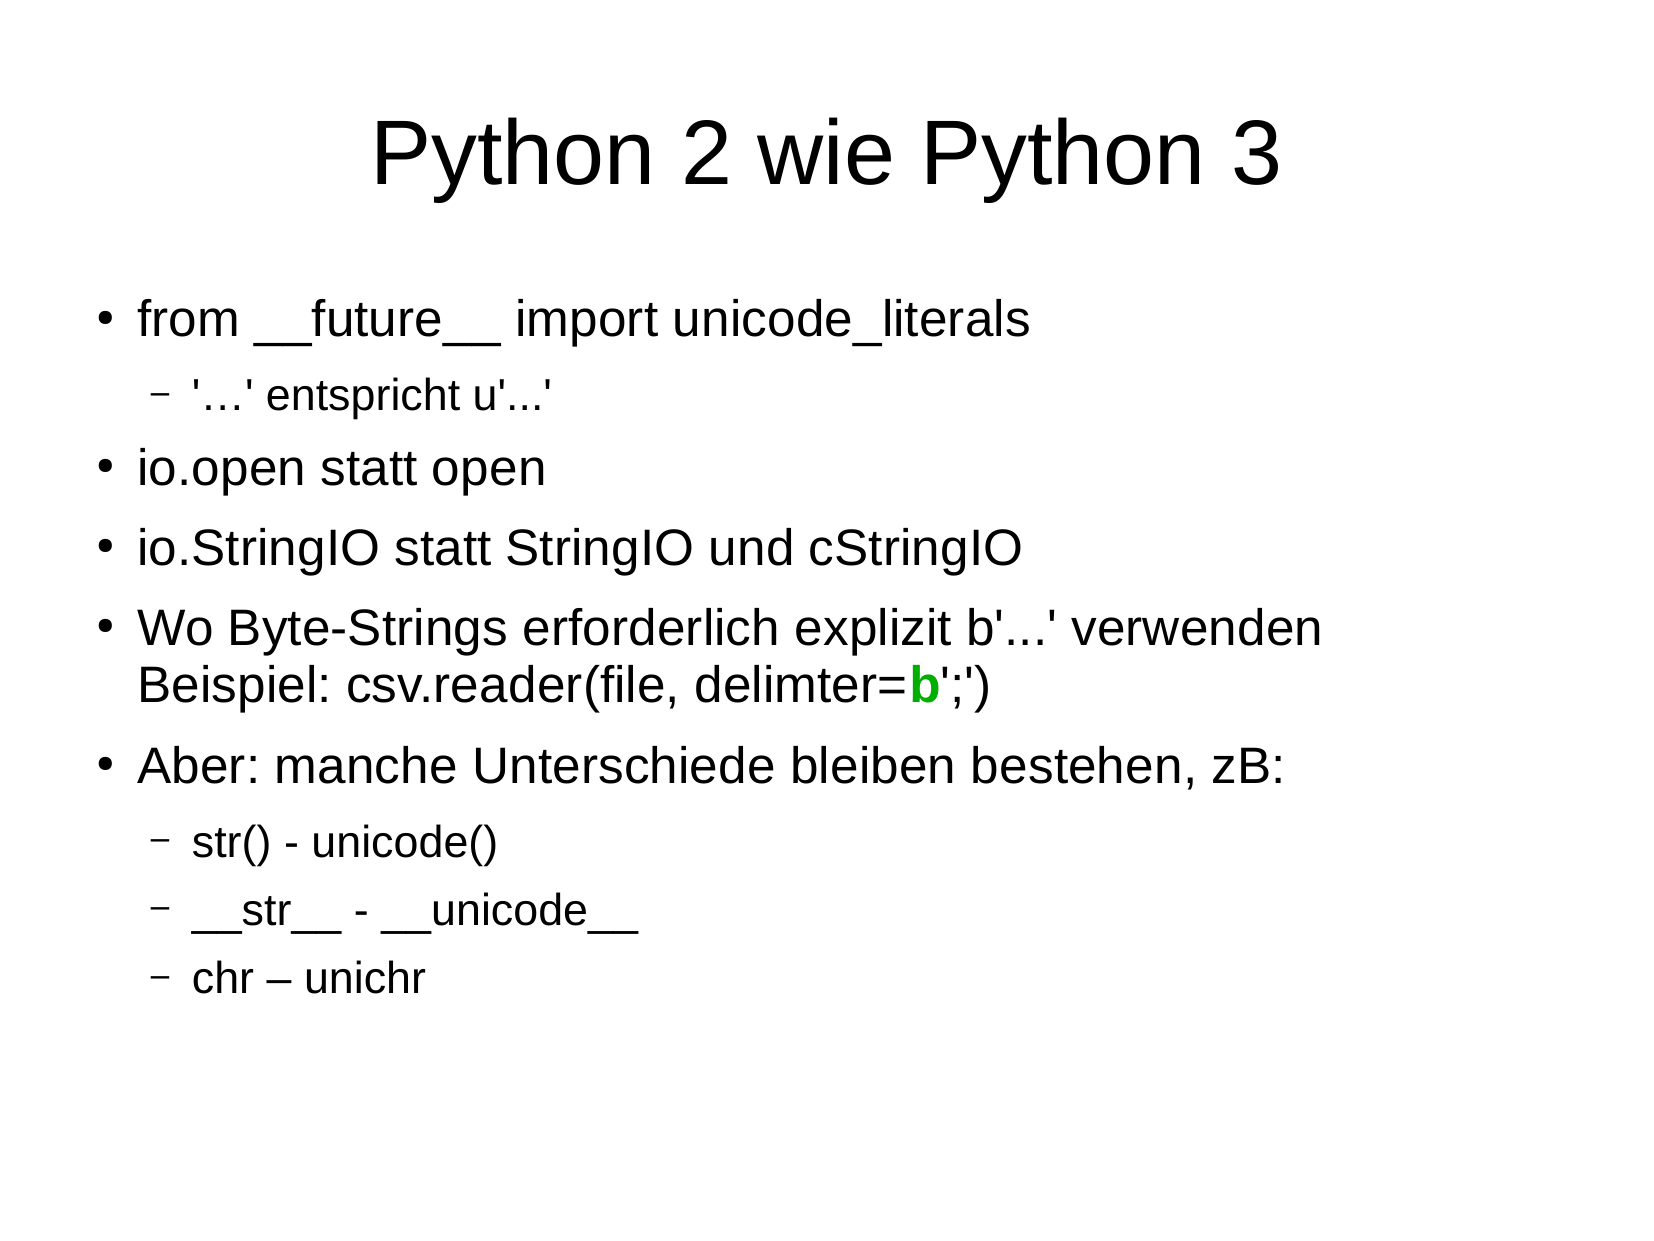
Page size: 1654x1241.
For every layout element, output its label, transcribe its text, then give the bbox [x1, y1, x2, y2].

list from __future__ import unicode_literals '…' entspricht u'...' io.open statt open io.StringIO statt StringIO und cStringIO Wo Byte-Strings erforderlich explizit b'...' verwenden Beispiel: csv.reader(file, delimter=b';') Aber: manche Unterschiede bleiben bestehen, zB: str() - unicode() __str__ - __unicode__ chr – unichr [82, 290, 1571, 1010]
title Python 2 wie Python 3 [82, 49, 1571, 257]
